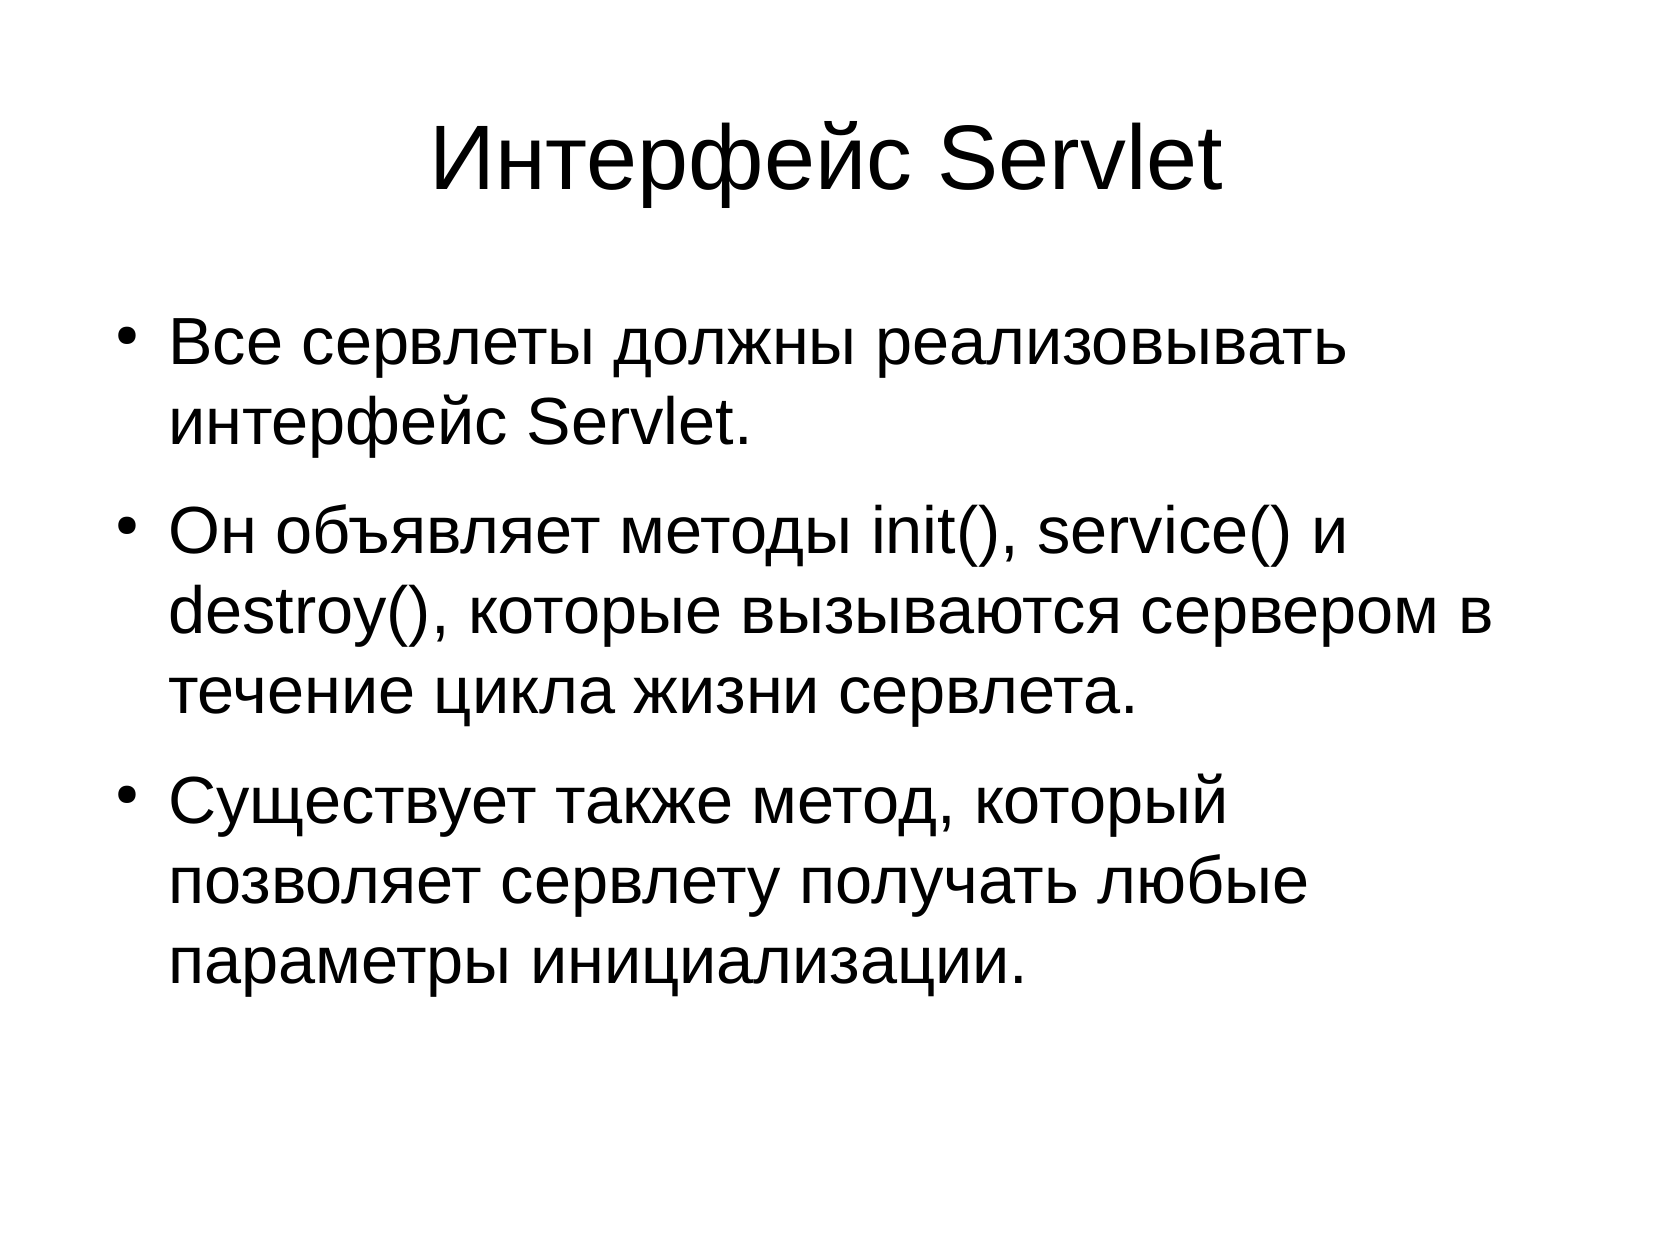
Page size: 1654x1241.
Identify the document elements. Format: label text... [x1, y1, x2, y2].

title Интерфейс Servlet [82, 49, 1571, 257]
list Все сервлеты должны реализовывать интерфейс Servlet. Он объявляет методы init(), service() и destroy(), которые вызываются сервером в течение цикла жизни сервлета. Существует также метод, который позволяет сервлету получать любые параметры инициализации. [82, 290, 1571, 1010]
